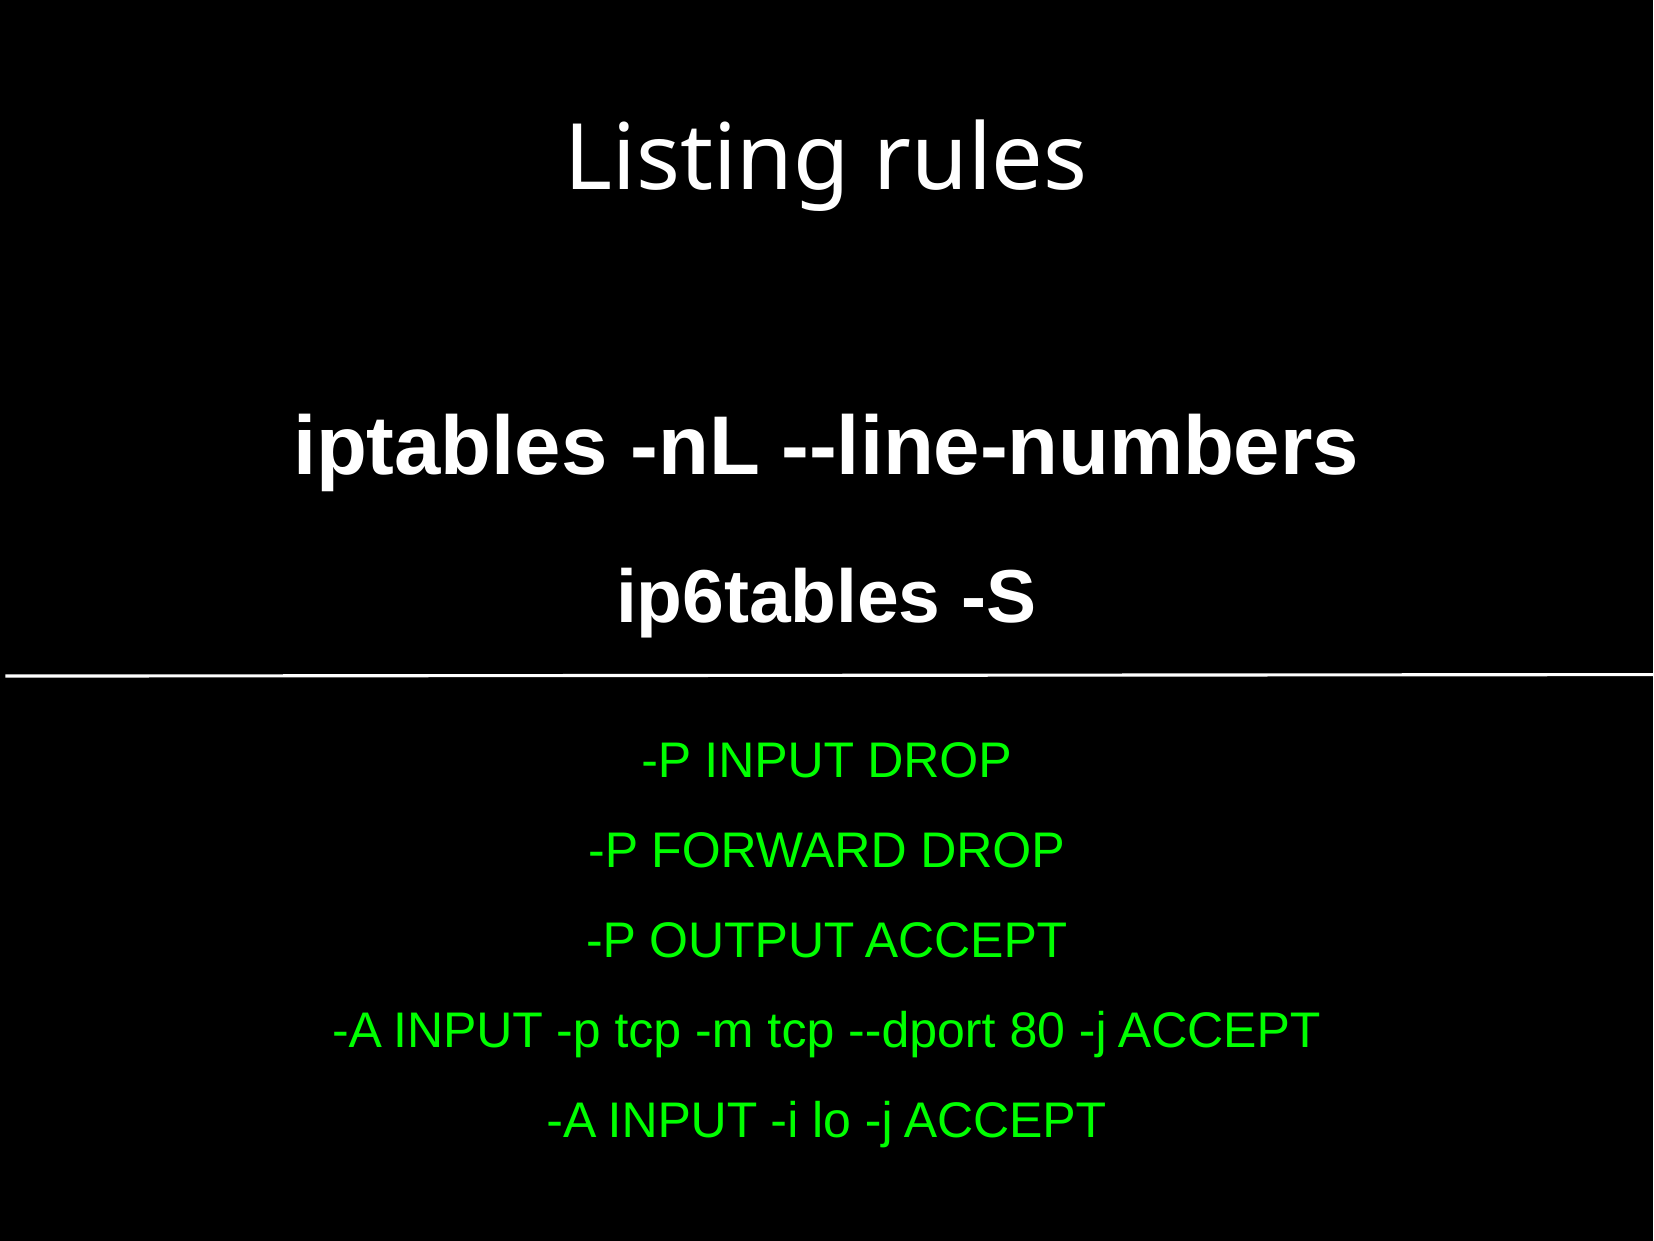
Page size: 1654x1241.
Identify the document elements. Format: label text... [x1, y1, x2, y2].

text_box Listing rules [82, 49, 1571, 257]
text_box ip6tables -S [0, 540, 1653, 689]
text_box iptables -nL --line-numbers [0, 383, 1653, 532]
text_box -P INPUT DROP -P FORWARD DROP -P OUTPUT ACCEPT -A INPUT -p tcp -m tcp --dport 80 -j ACCEPT -A INPUT -i lo -j ACCEPT [0, 689, 1654, 1241]
